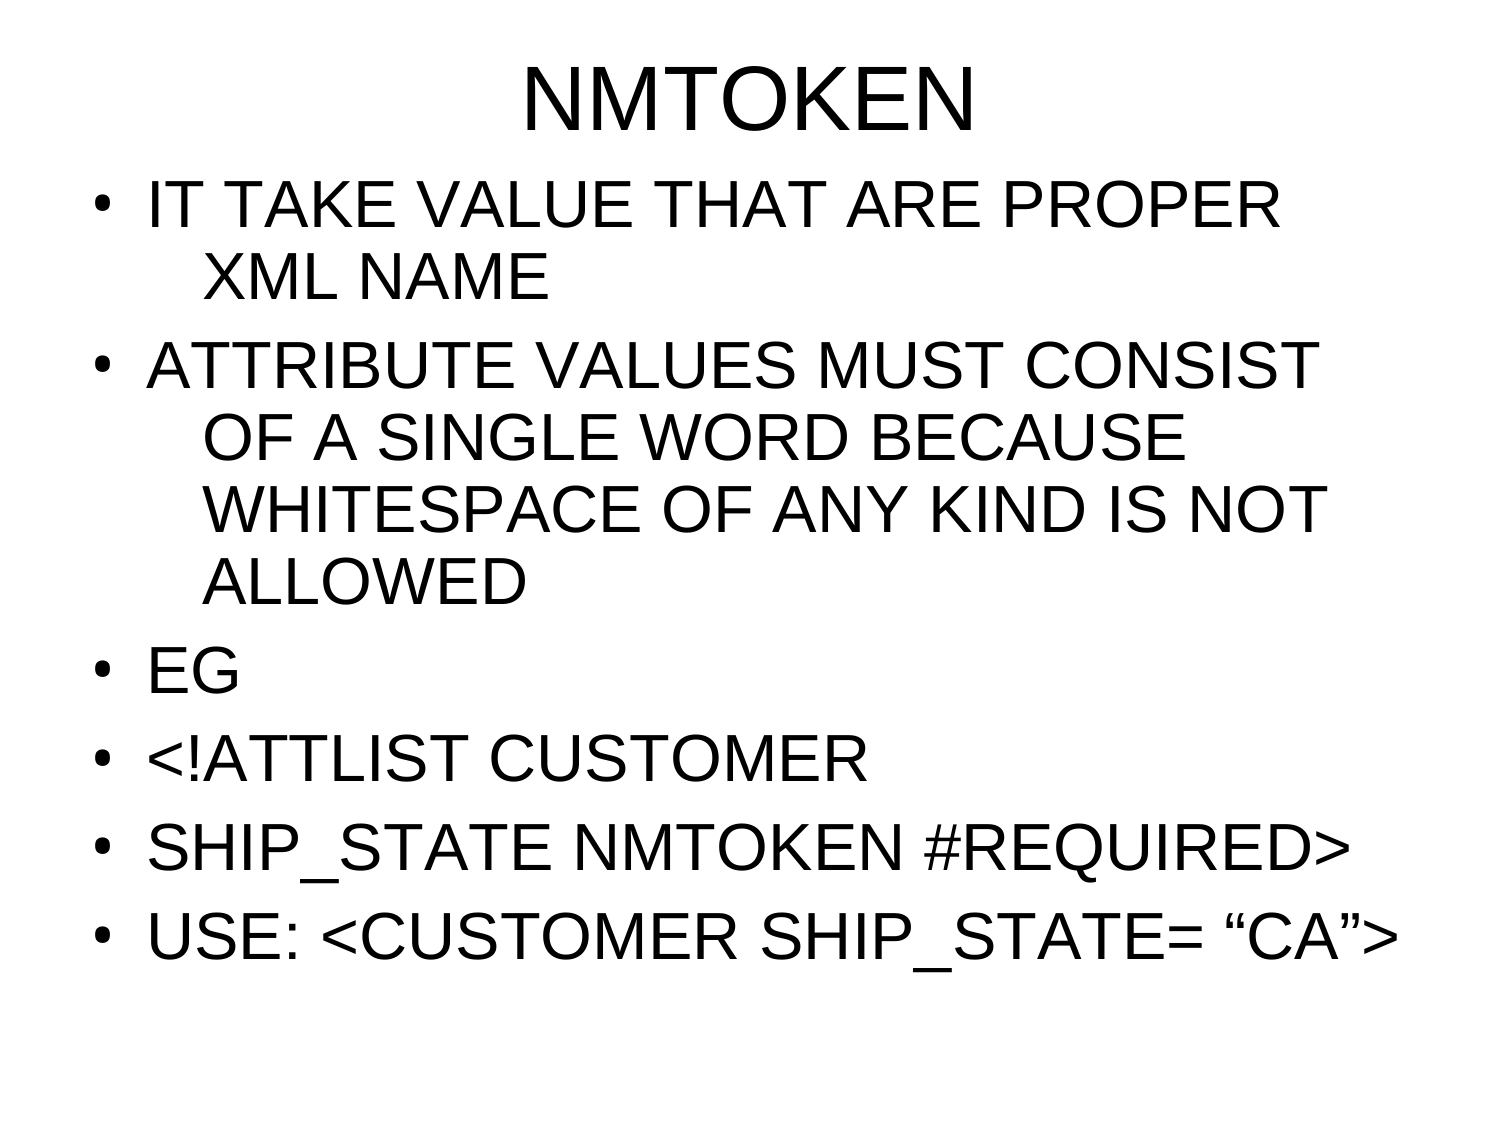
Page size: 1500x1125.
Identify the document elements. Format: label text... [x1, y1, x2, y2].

list IT TAKE VALUE THAT ARE PROPER XML NAME ATTRIBUTE VALUES MUST CONSIST OF A SINGLE WORD BECAUSE WHITESPACE OF ANY KIND IS NOT ALLOWED EG <!ATTLIST CUSTOMER SHIP_STATE NMTOKEN #REQUIRED> USE: <CUSTOMER SHIP_STATE= “CA”> [75, 162, 1426, 1005]
title NMTOKEN [75, 0, 1426, 162]
